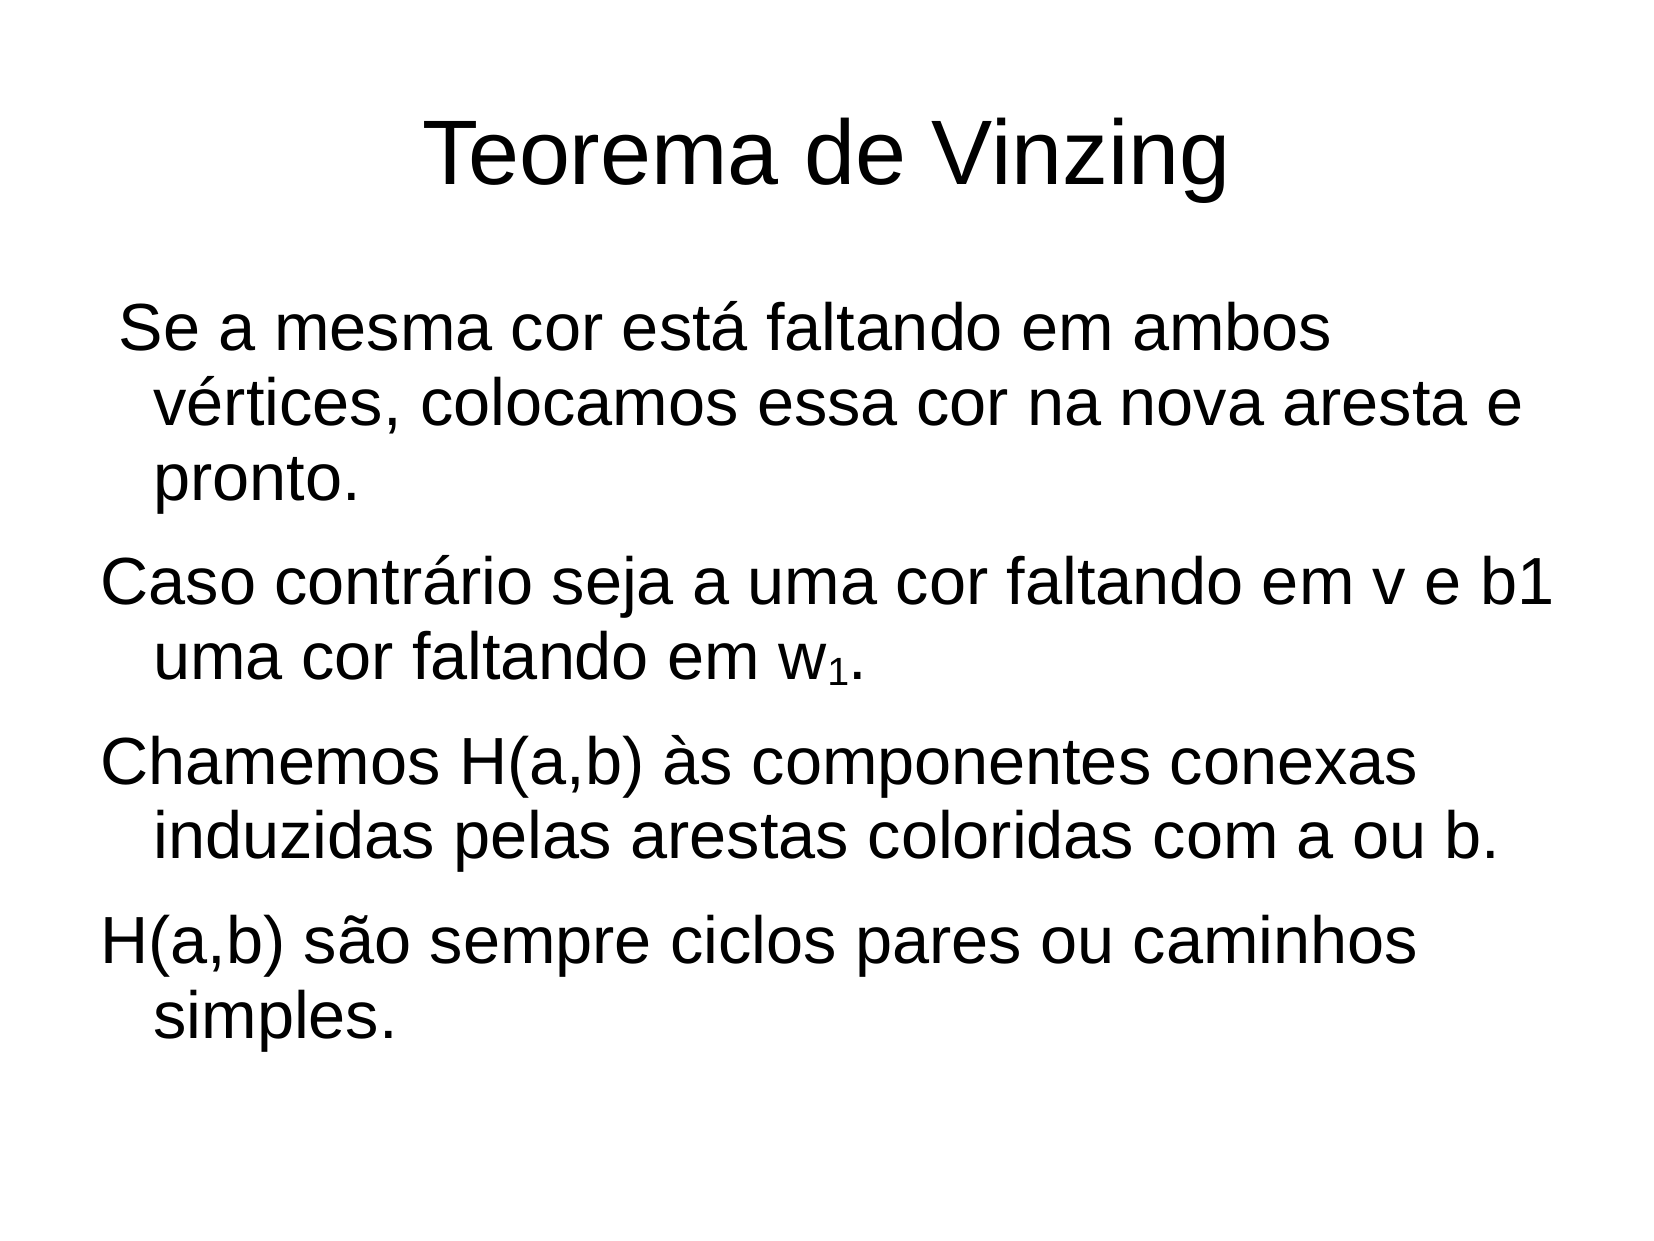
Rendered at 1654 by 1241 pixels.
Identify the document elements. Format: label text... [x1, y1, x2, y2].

list Se a mesma cor está faltando em ambos vértices, colocamos essa cor na nova aresta e pronto. Caso contrário seja a uma cor faltando em v e b1 uma cor faltando em w1. Chamemos H(a,b) às componentes conexas induzidas pelas arestas coloridas com a ou b. H(a,b) são sempre ciclos pares ou caminhos simples. [82, 290, 1571, 1094]
title Teorema de Vinzing [82, 56, 1571, 250]
